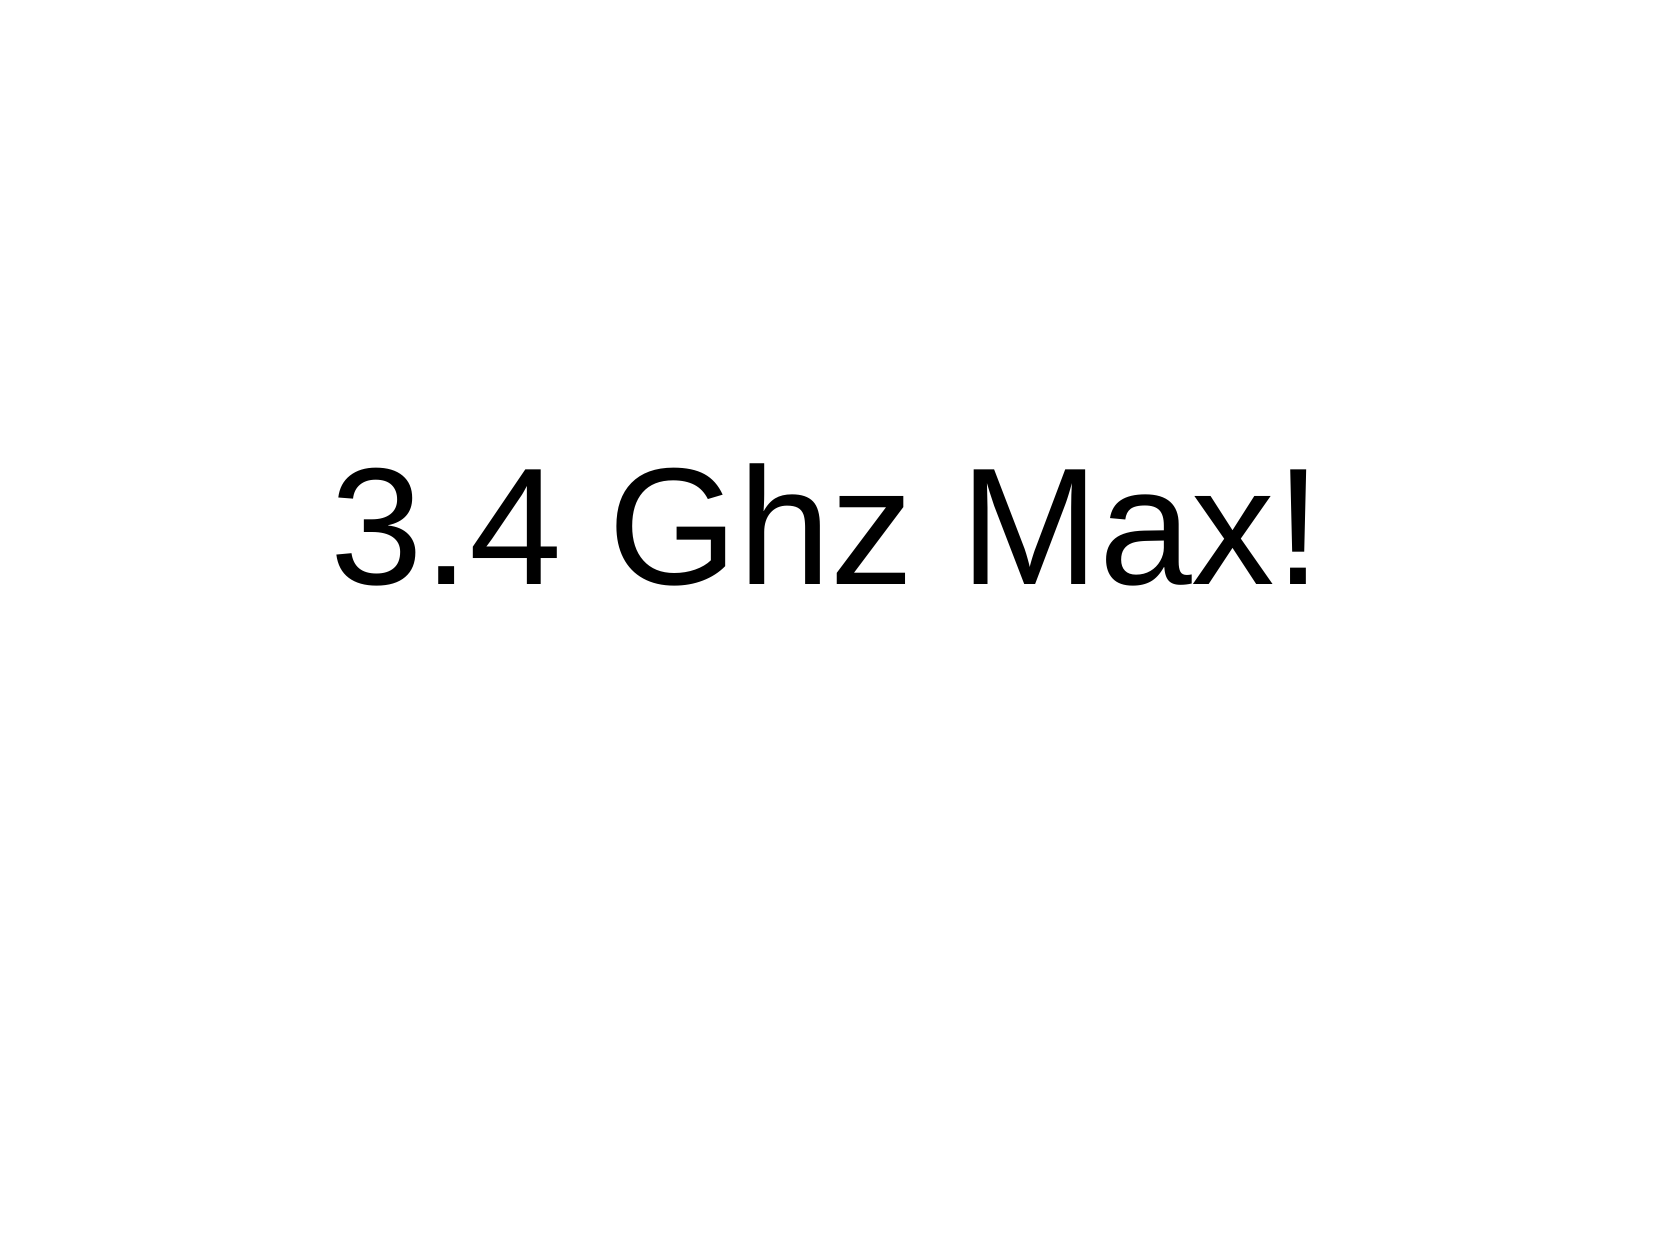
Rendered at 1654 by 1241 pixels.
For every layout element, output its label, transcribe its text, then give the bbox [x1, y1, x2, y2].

text_box 3.4 Ghz Max! [144, 426, 1510, 628]
